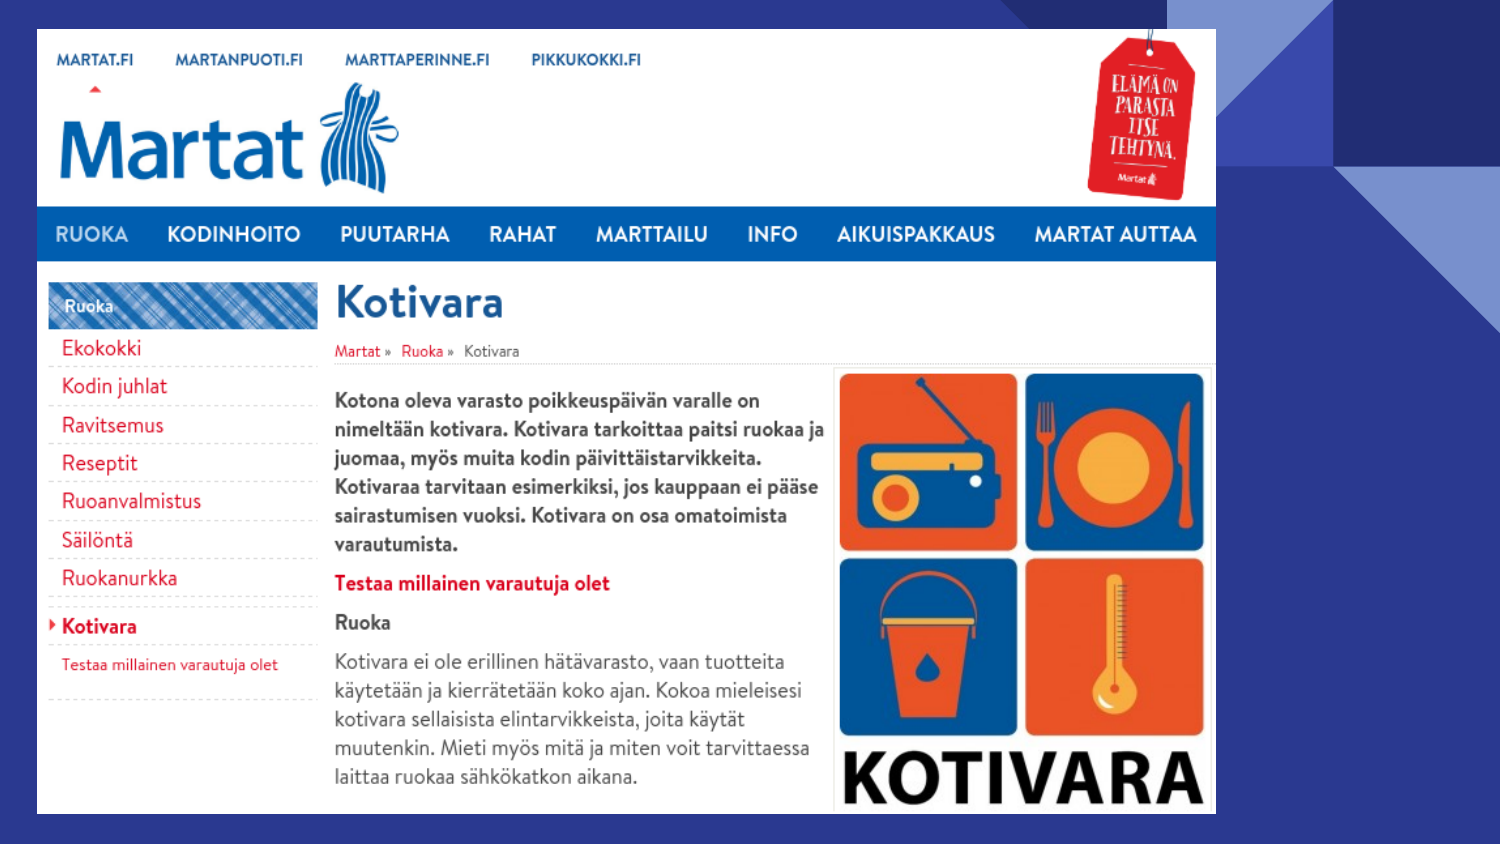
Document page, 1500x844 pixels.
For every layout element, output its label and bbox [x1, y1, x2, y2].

picture [37, 29, 1216, 814]
